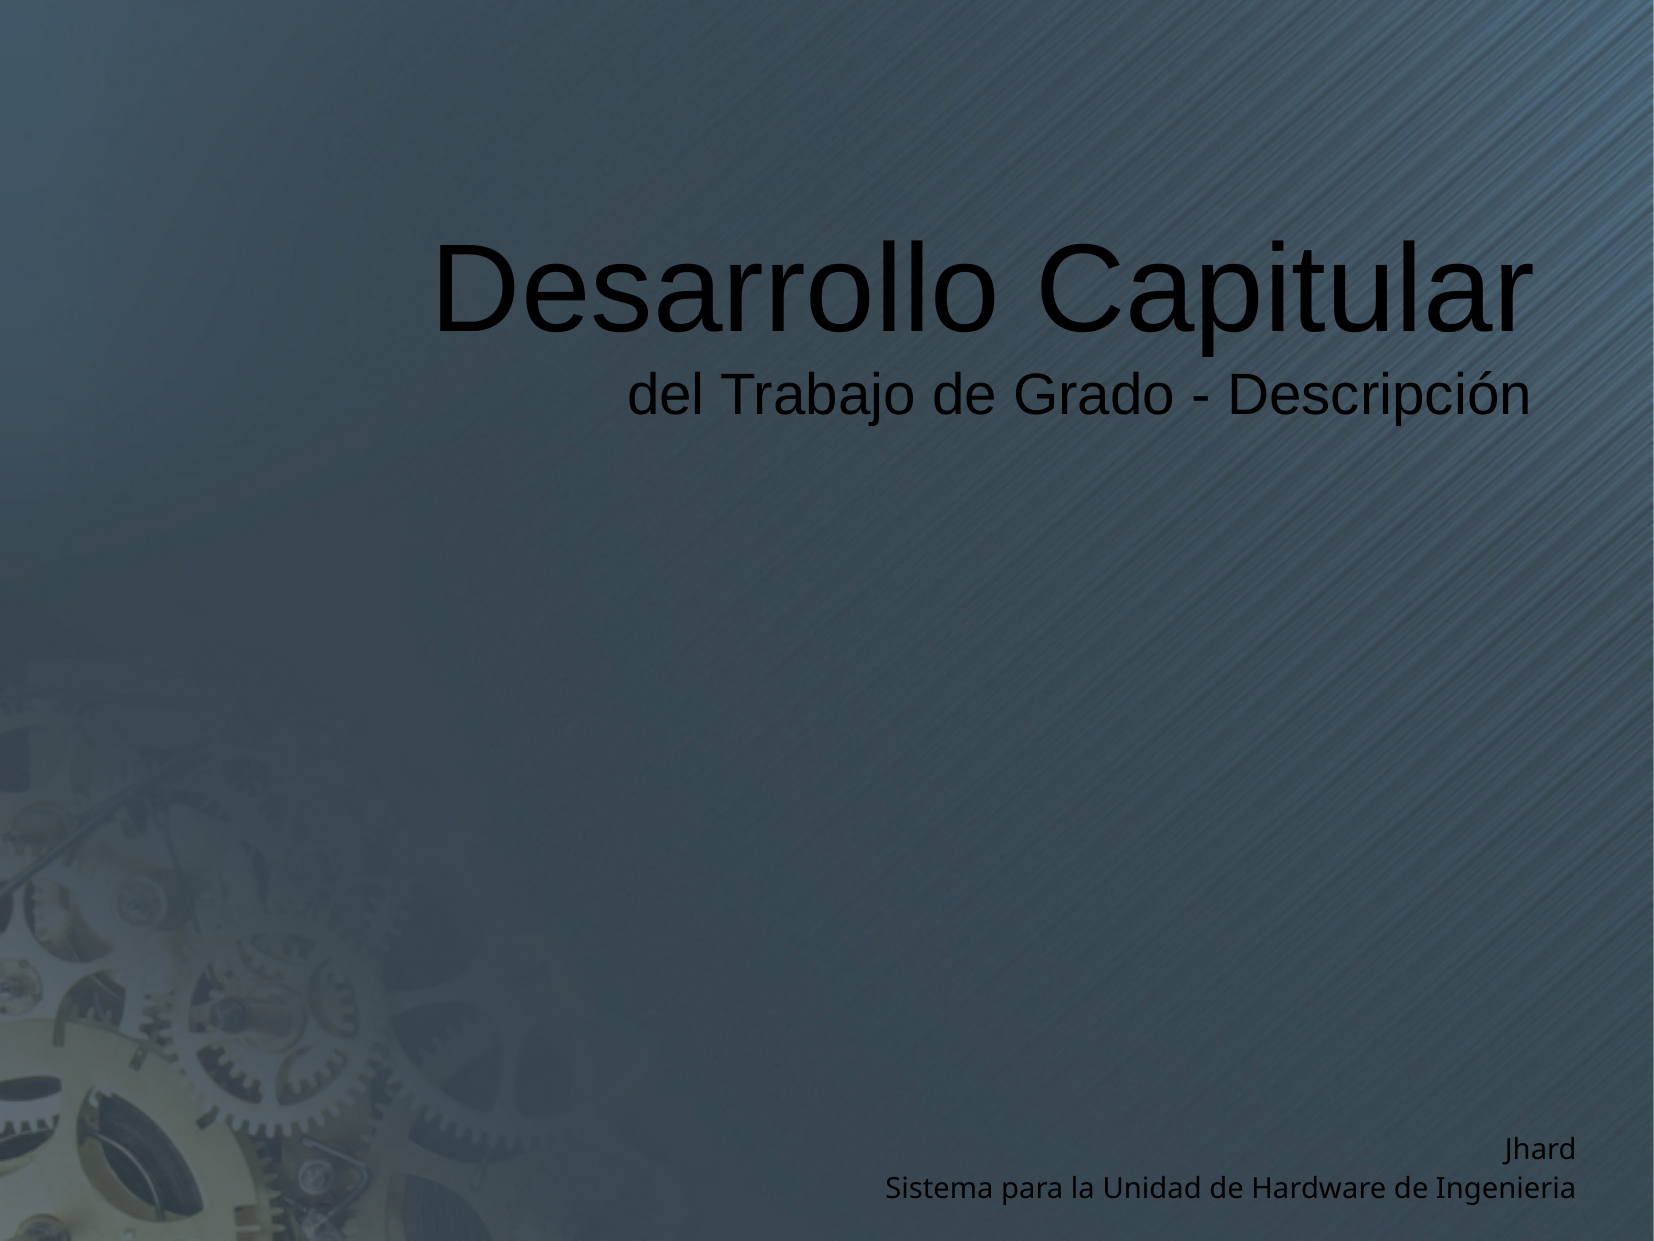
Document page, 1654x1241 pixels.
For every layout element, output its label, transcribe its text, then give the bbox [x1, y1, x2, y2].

picture [0, 0, 1654, 1241]
title Desarrollo Capitular [295, 191, 1536, 384]
text_box del Trabajo de Grado - Descripción [603, 354, 1548, 435]
